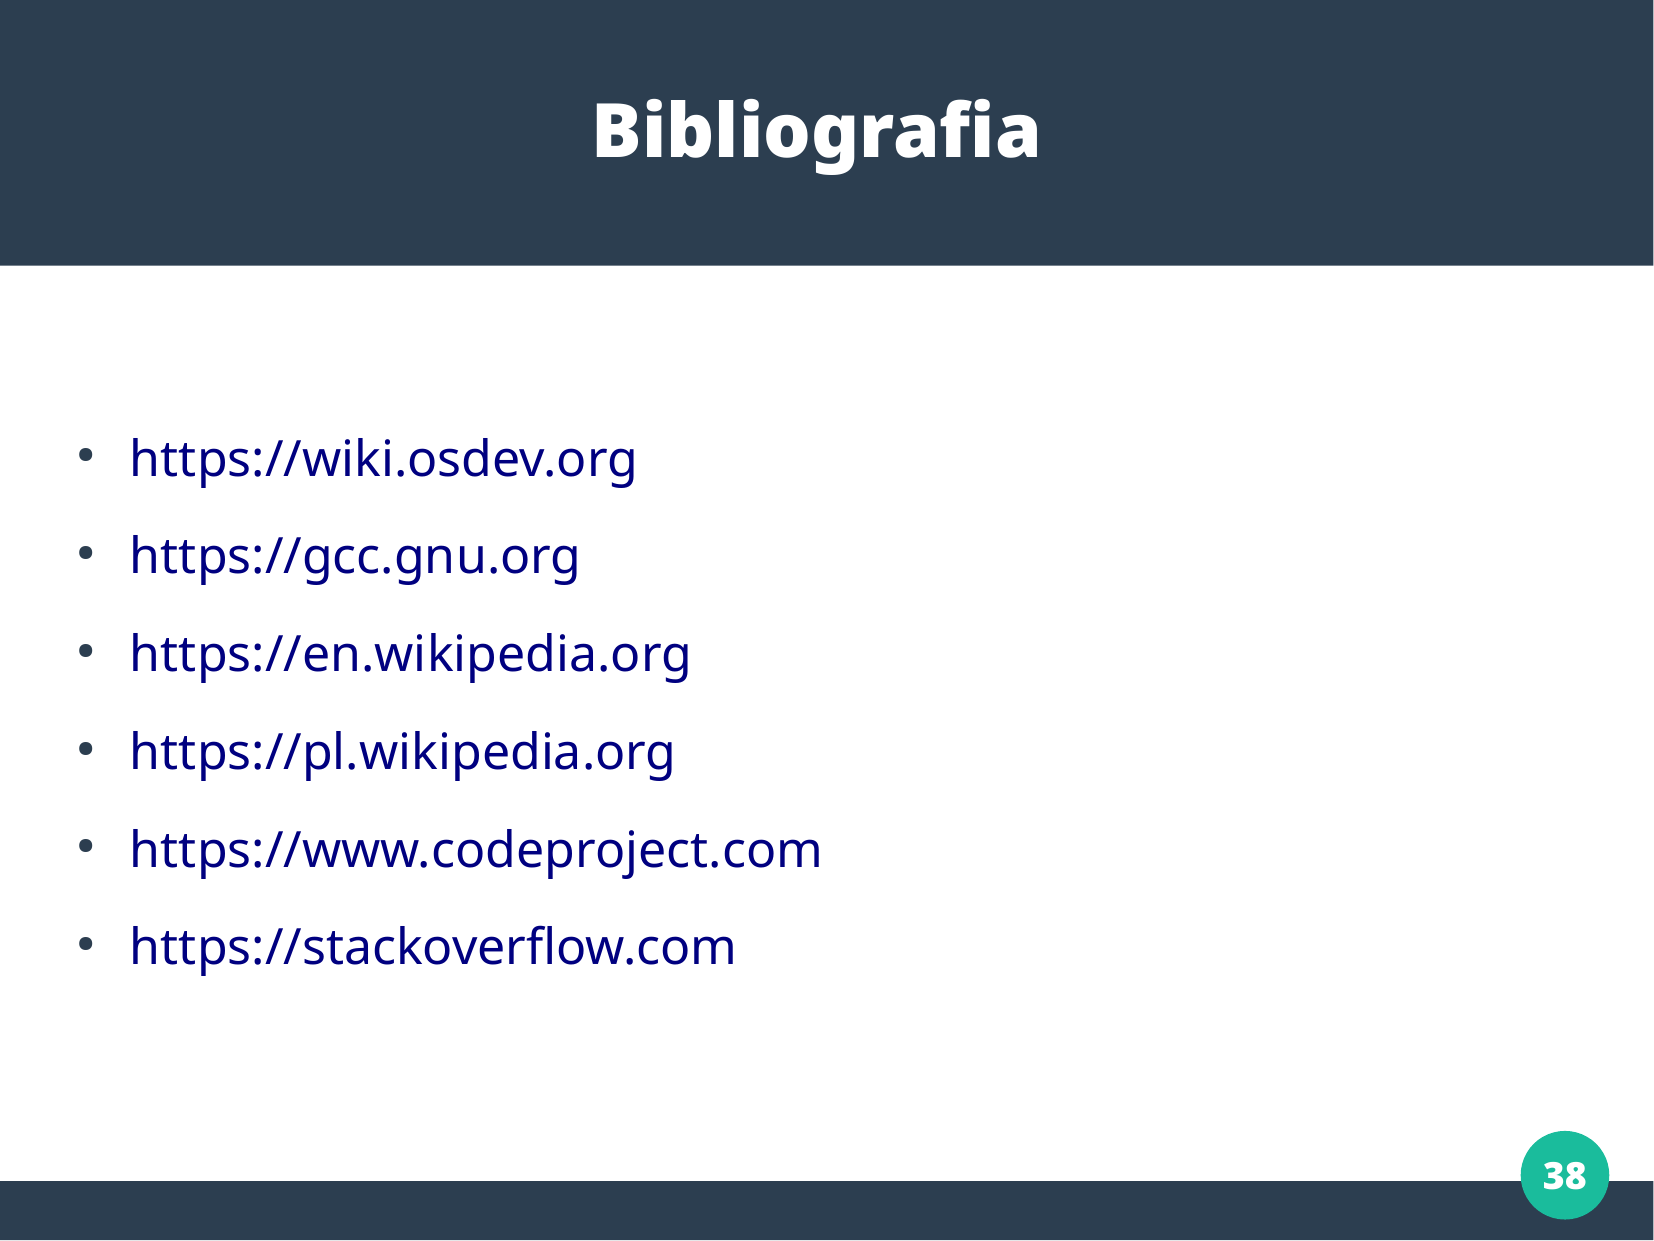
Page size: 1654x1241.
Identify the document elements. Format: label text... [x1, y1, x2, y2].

title Bibliografia [59, 49, 1595, 207]
list https://wiki.osdev.org https://gcc.gnu.org https://en.wikipedia.org https://pl.wikipedia.org https://www.codeproject.com https://stackoverflow.com [59, 324, 1595, 1152]
